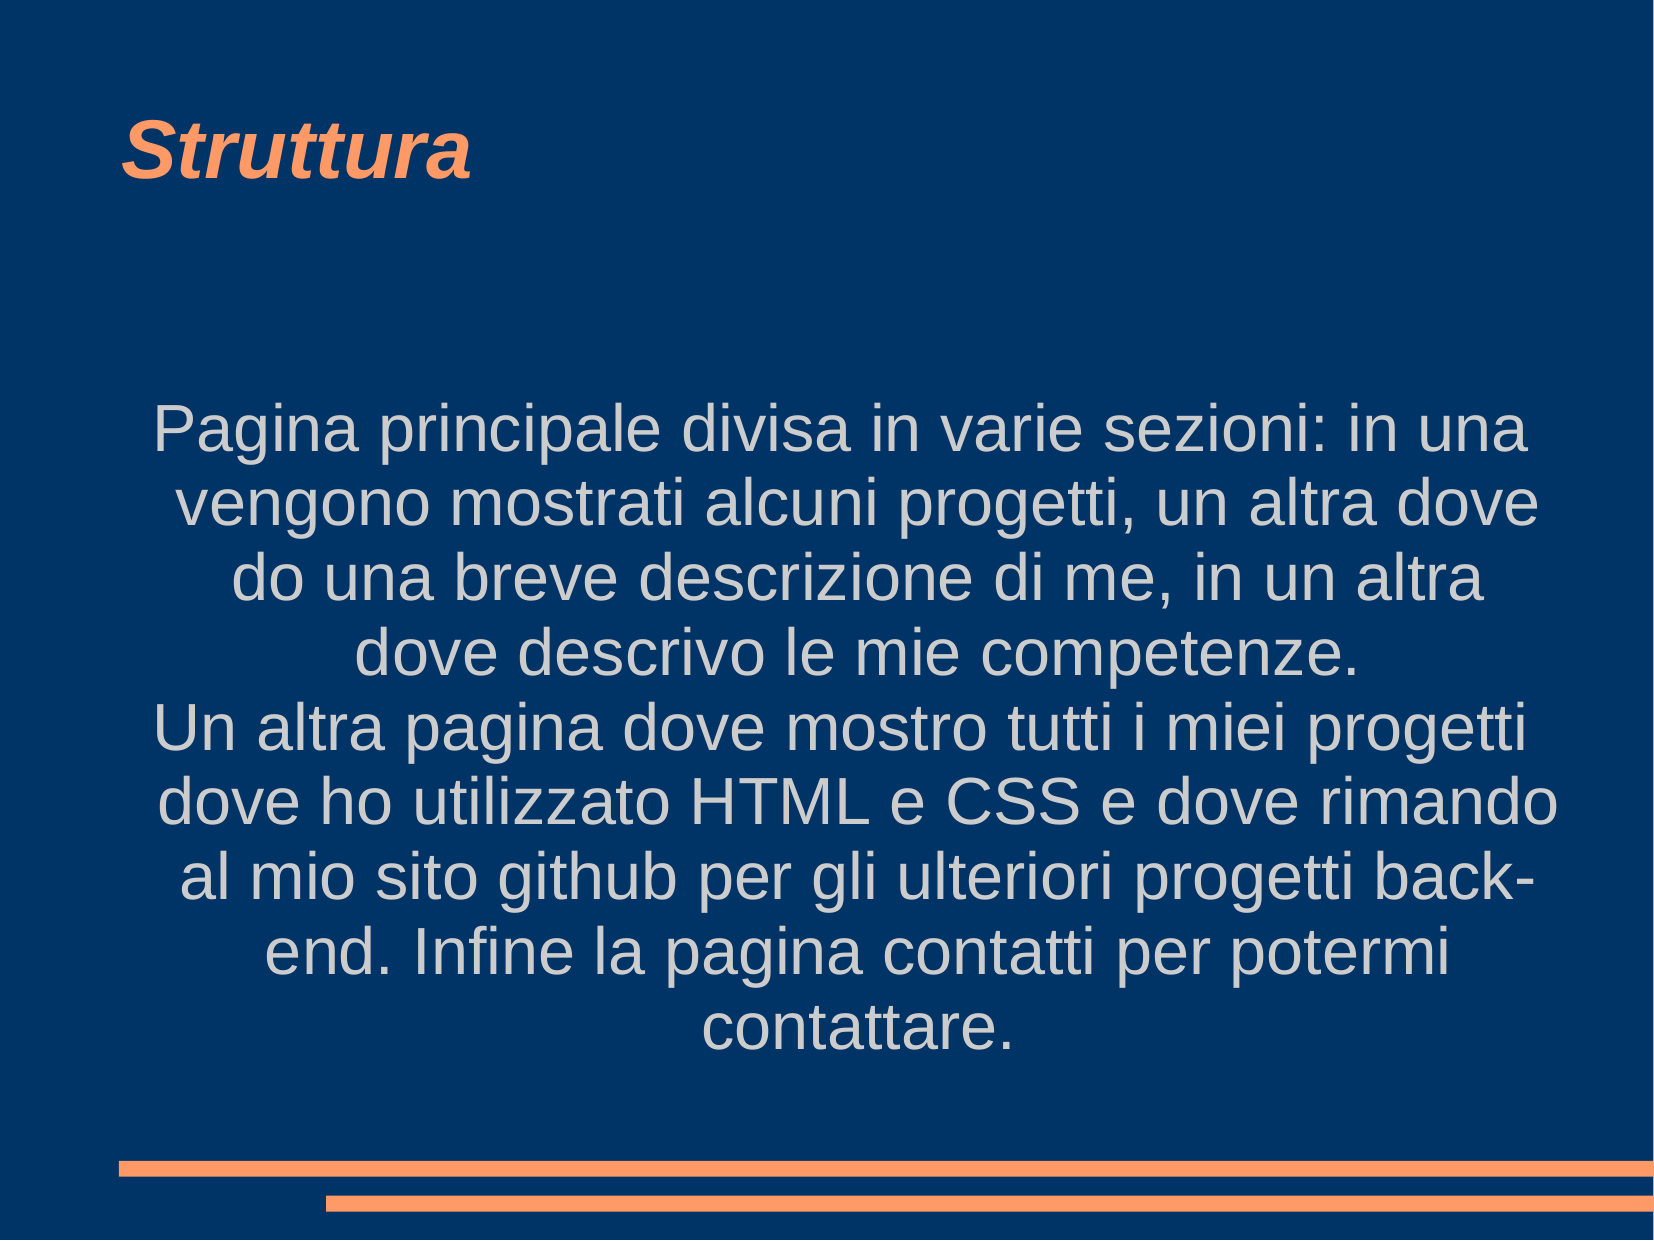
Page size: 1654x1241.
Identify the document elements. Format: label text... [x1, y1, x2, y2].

title Struttura [121, 46, 1534, 254]
subtitle Pagina principale divisa in varie sezioni: in una vengono mostrati alcuni progetti, un altra dove do una breve descrizione di me, in un altra dove descrivo le mie competenze. Un altra pagina dove mostro tutti i miei progetti dove ho utilizzato HTML e CSS e dove rimando al mio sito github per gli ulteriori progetti back-end. Infine la pagina contatti per potermi contattare. [121, 322, 1561, 1132]
